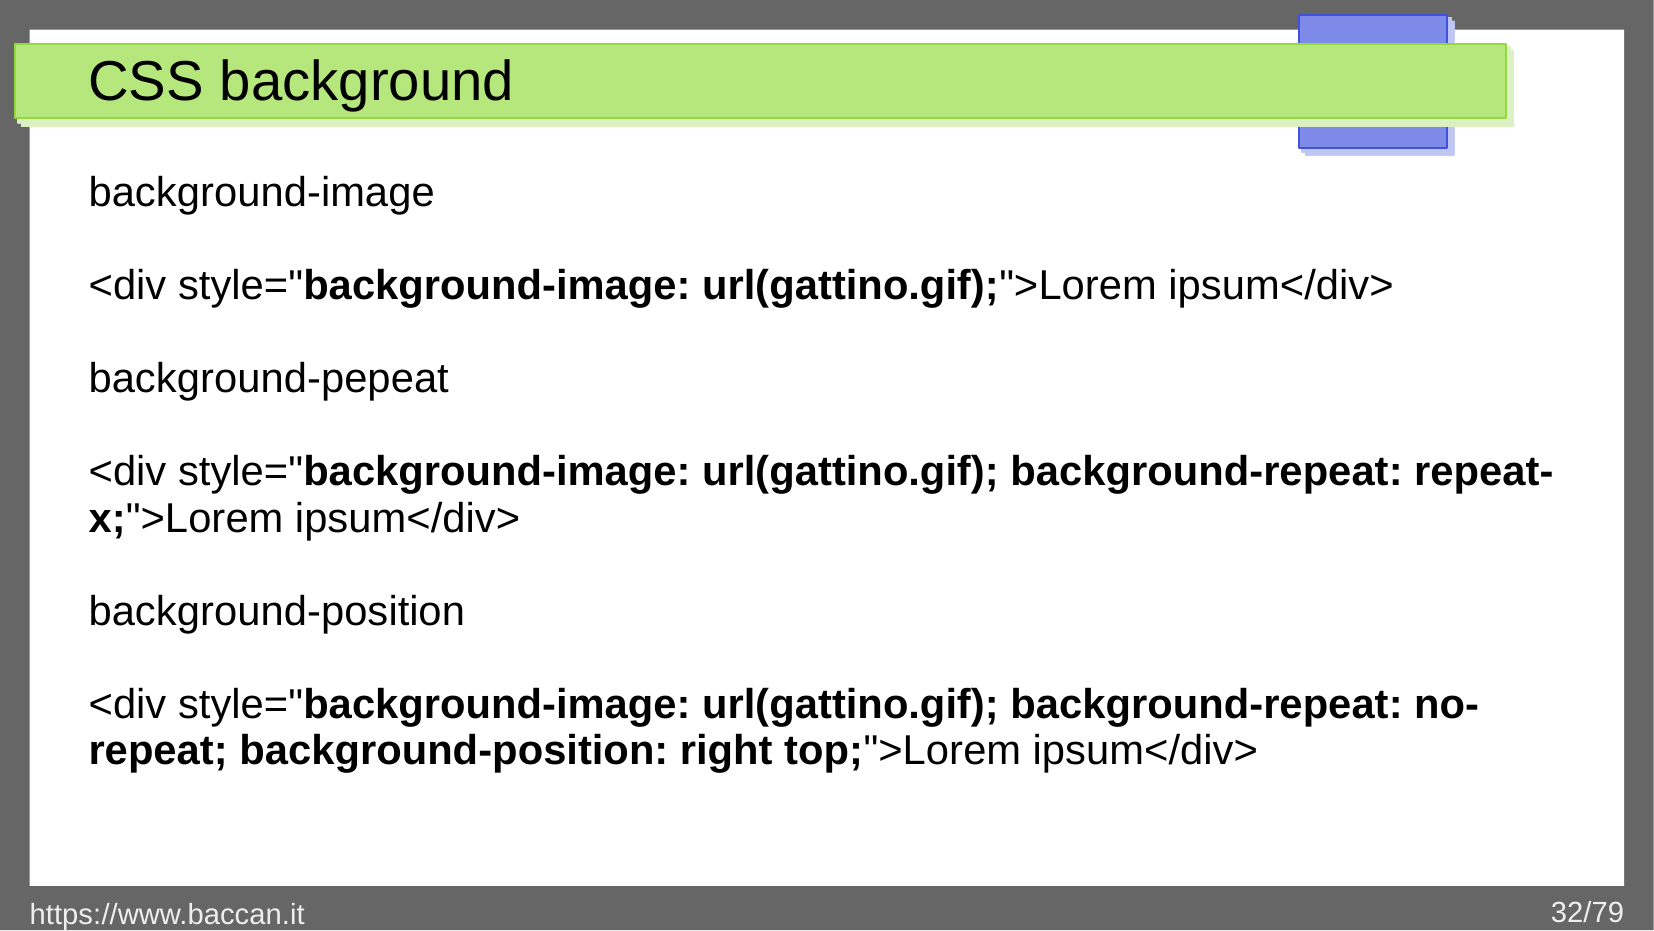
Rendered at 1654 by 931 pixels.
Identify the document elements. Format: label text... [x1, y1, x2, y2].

title CSS background [88, 44, 1506, 119]
text_box background-image <div style="background-image: url(gattino.gif);">Lorem ipsum</div> background-pepeat <div style="background-image: url(gattino.gif); background-repeat: repeat-x;">Lorem ipsum</div> background-position <div style="background-image: url(gattino.gif); background-repeat: no-repeat; background-position: right top;">Lorem ipsum</div> [88, 169, 1565, 820]
